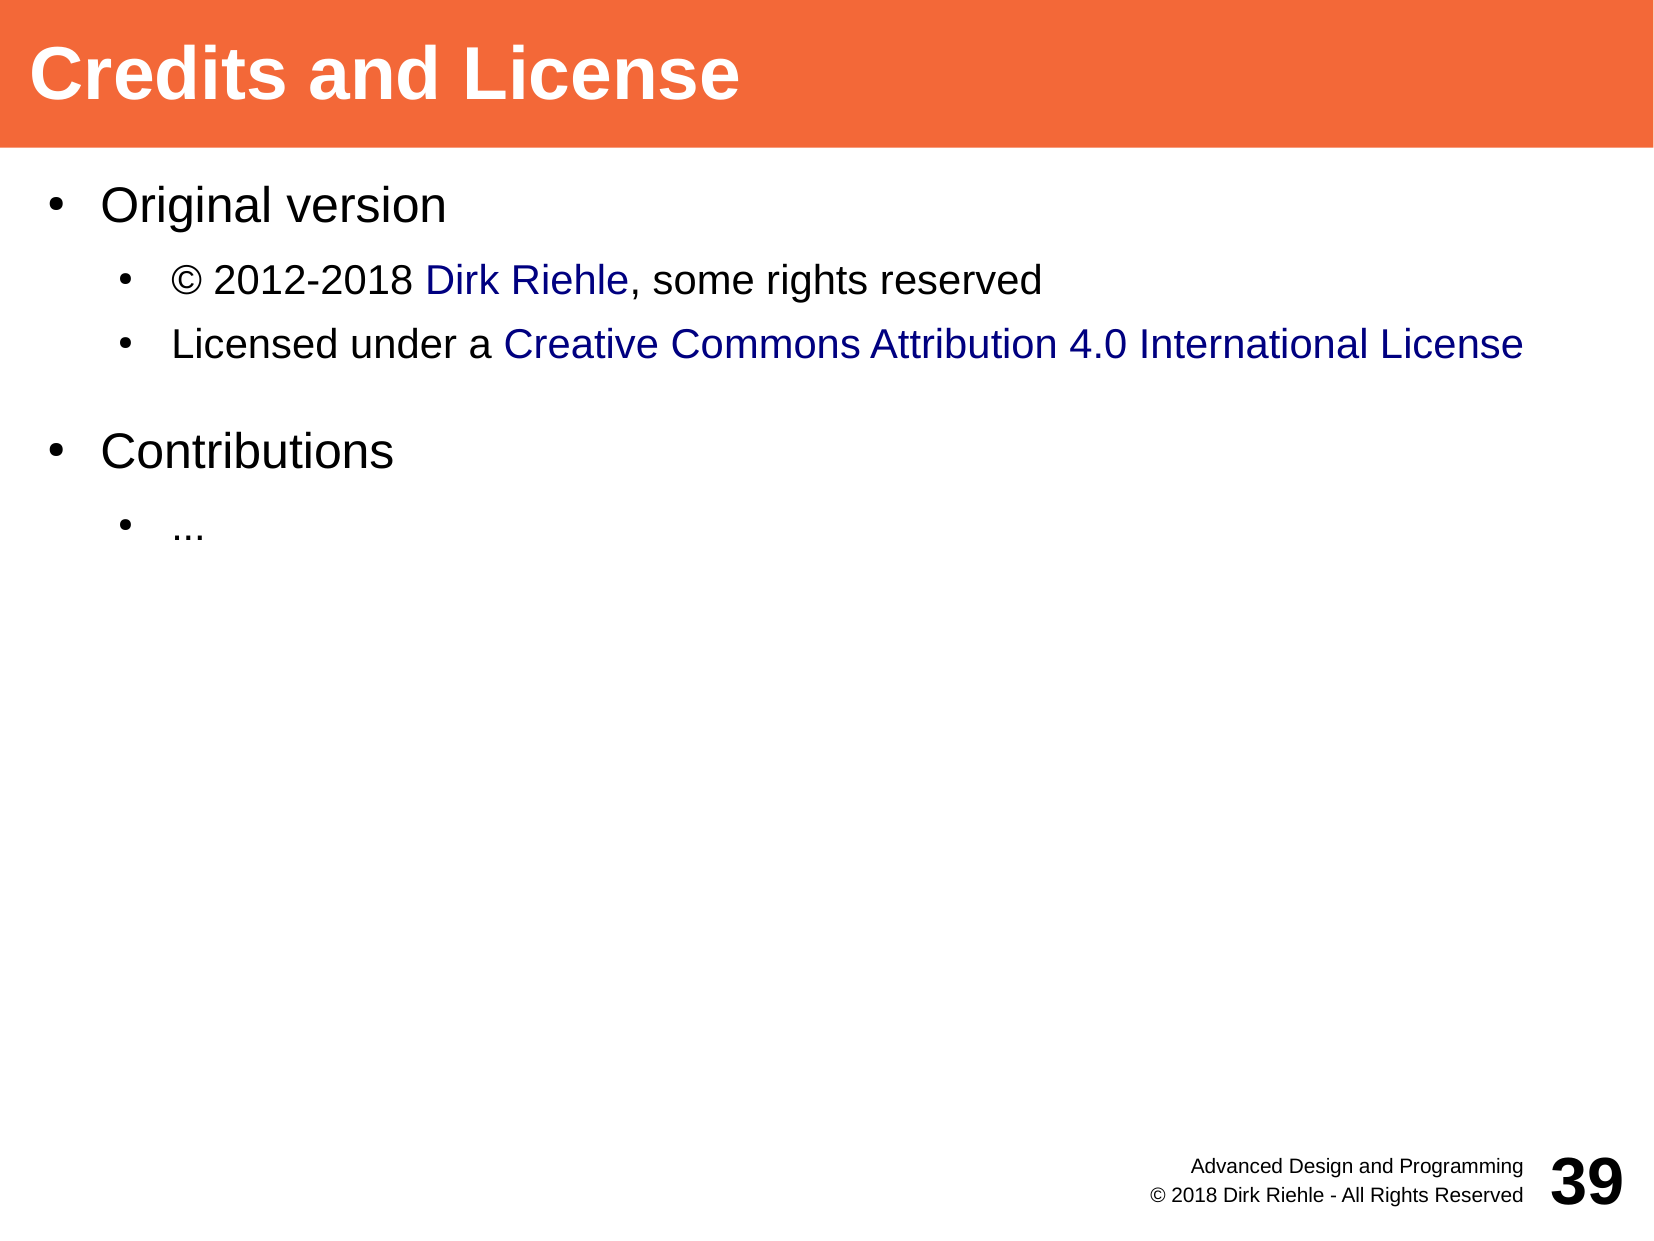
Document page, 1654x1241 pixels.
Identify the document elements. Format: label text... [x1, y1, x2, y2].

list Original version © 2012-2018 Dirk Riehle, some rights reserved Licensed under a Creative Commons Attribution 4.0 International License Contributions ... [29, 177, 1625, 1063]
title Credits and License [0, 0, 1654, 148]
